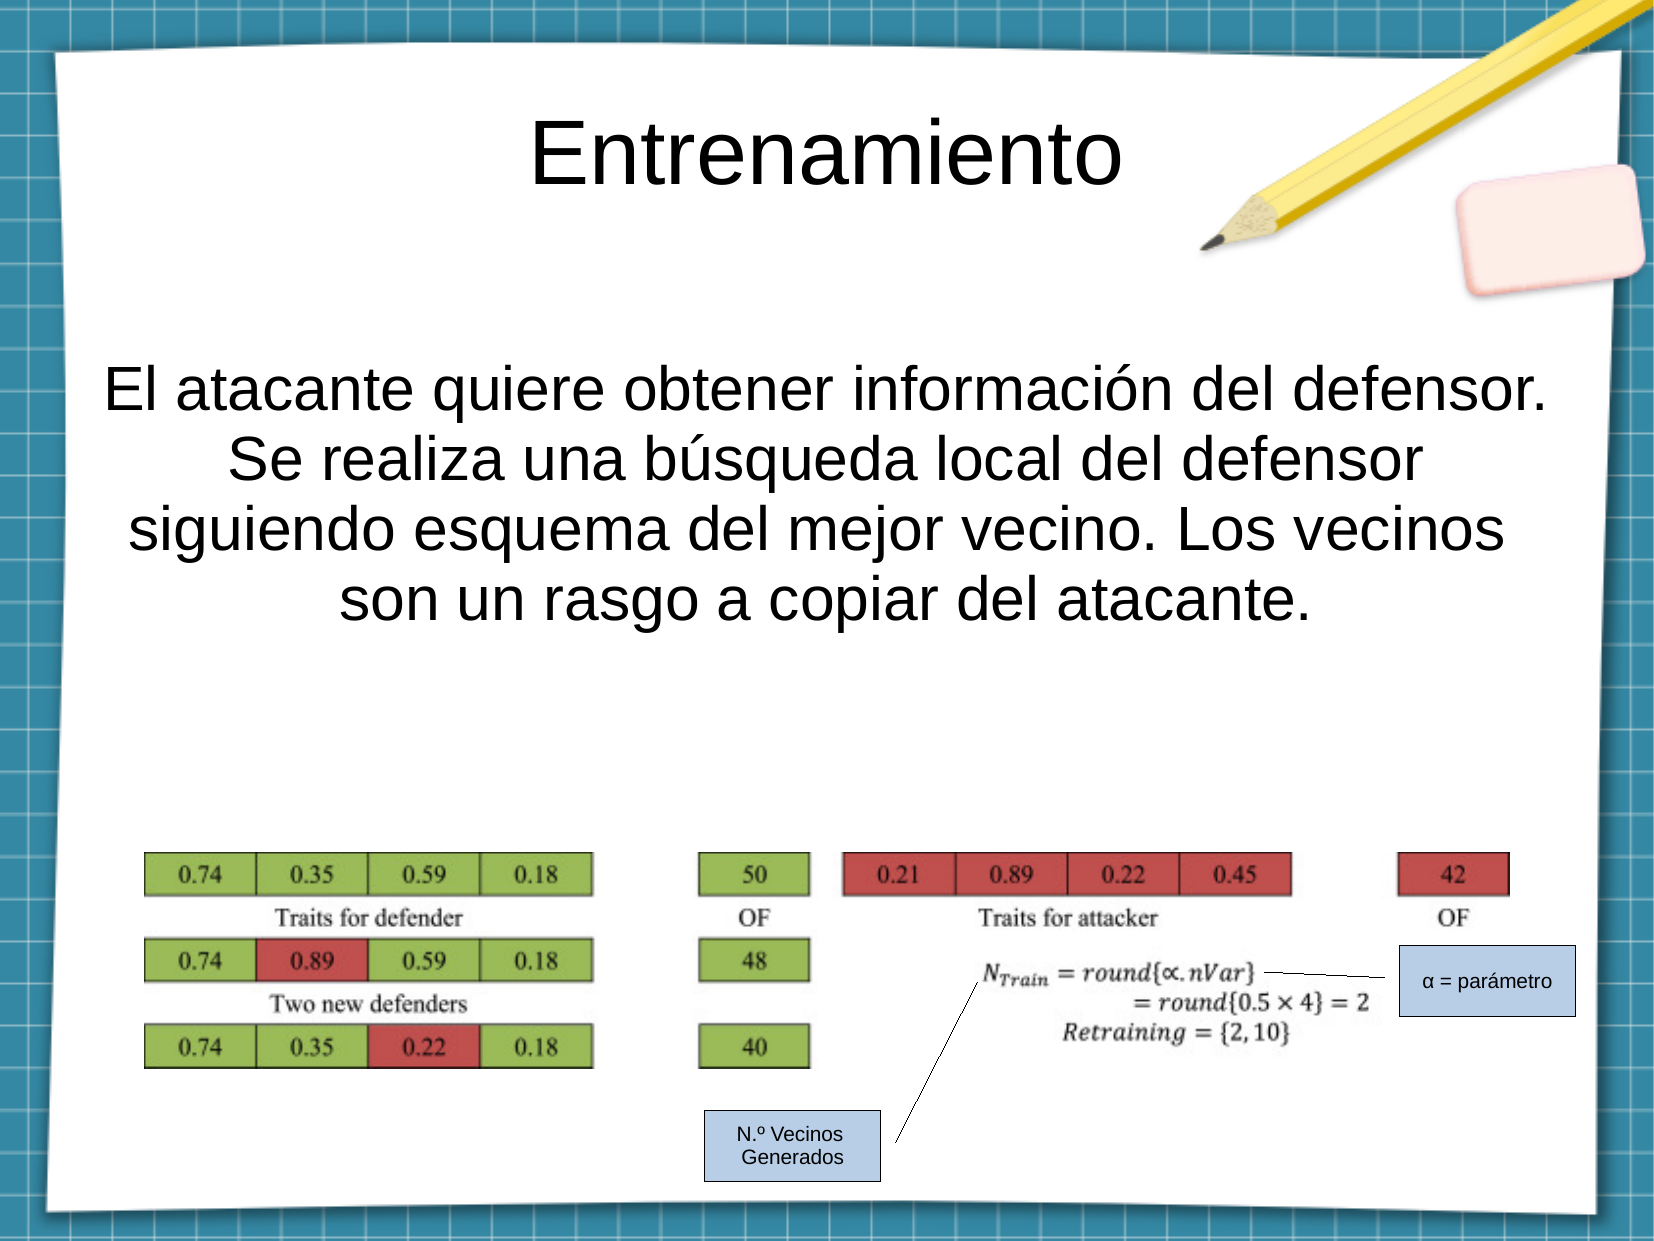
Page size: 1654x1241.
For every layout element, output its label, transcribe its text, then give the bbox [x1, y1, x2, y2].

text_box N.º Vecinos Generados [705, 1110, 881, 1182]
subtitle El atacante quiere obtener información del defensor. Se realiza una búsqueda local del defensor siguiendo esquema del mejor vecino. Los vecinos son un rasgo a copiar del atacante. [85, 216, 1568, 771]
title Entrenamiento [82, 49, 1571, 257]
text_box α = parámetro [1399, 945, 1575, 1017]
picture [0, 0, 1654, 1241]
